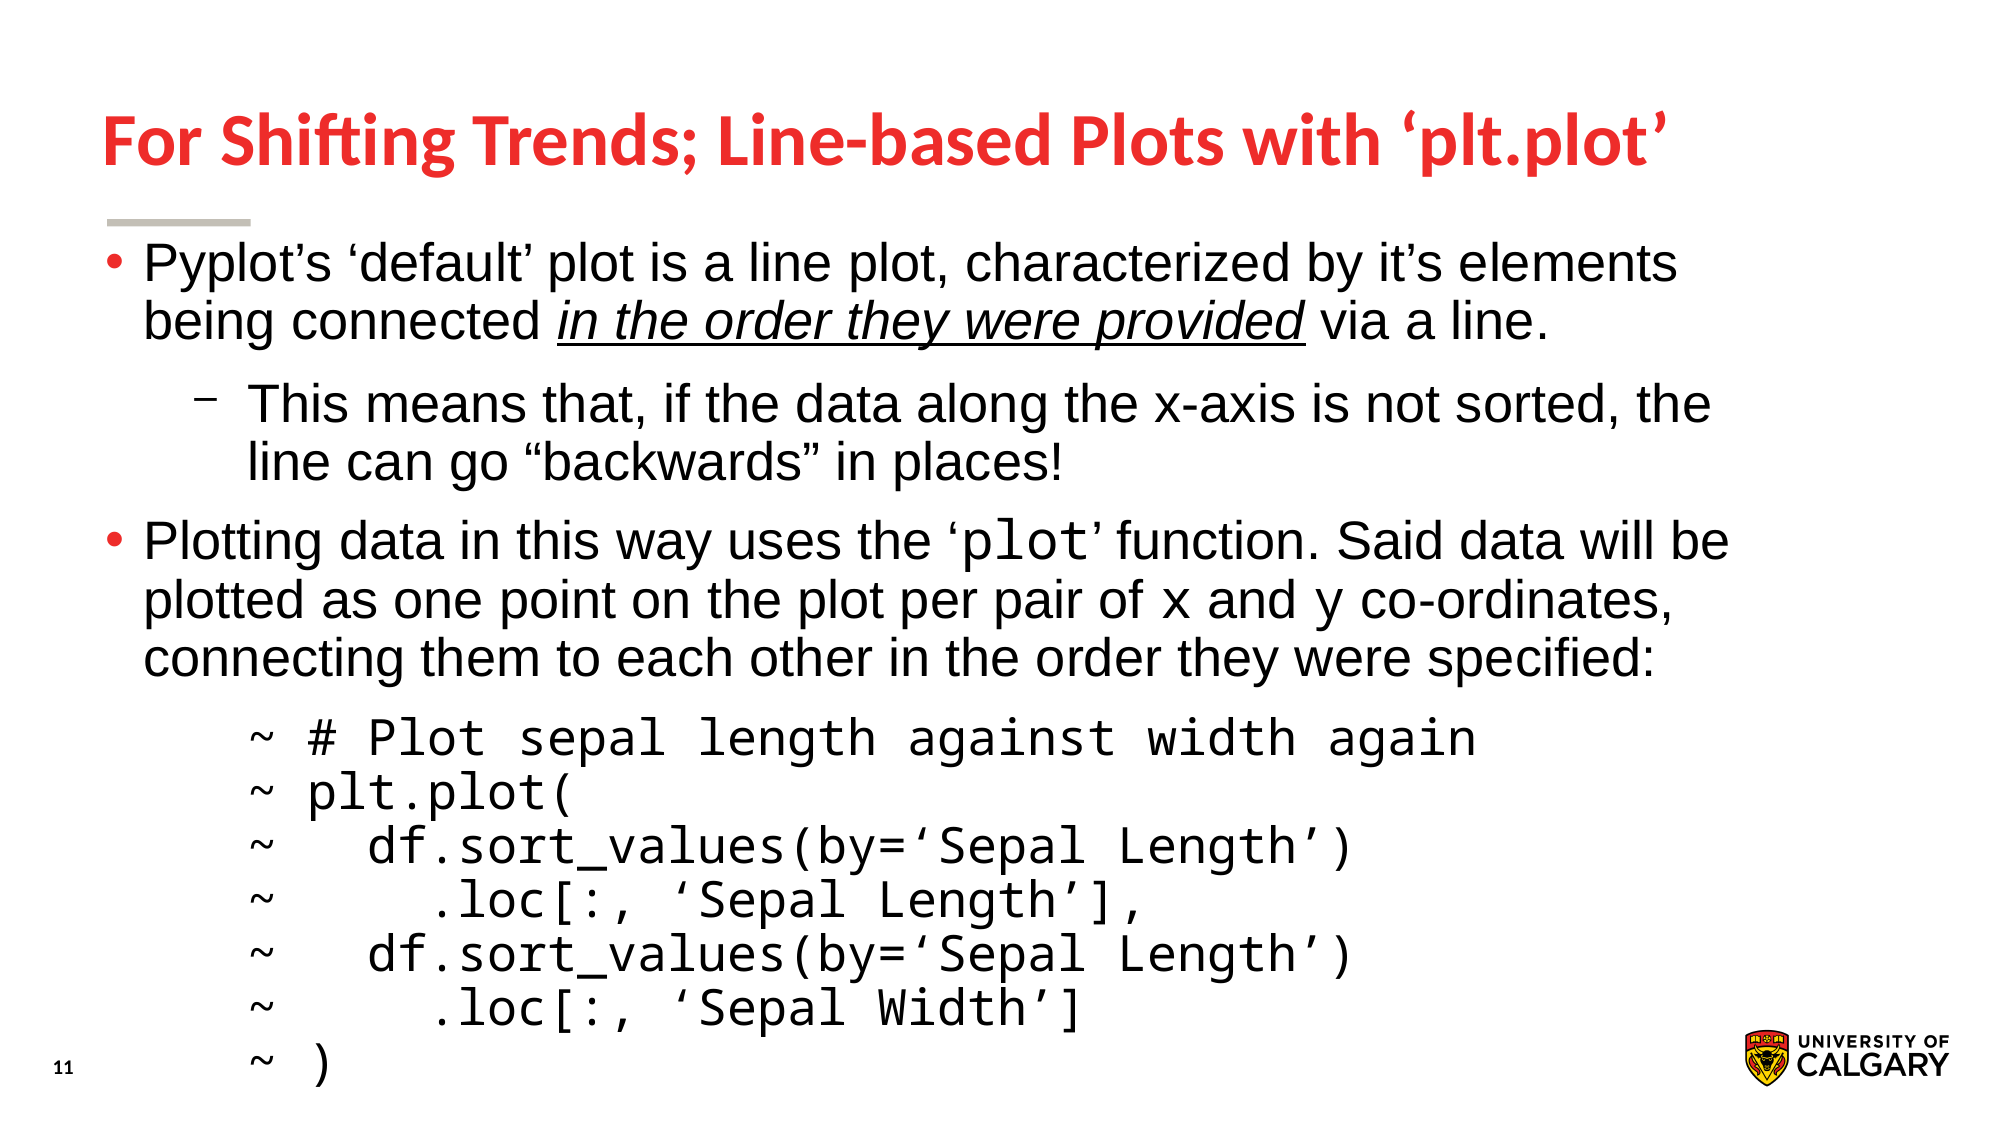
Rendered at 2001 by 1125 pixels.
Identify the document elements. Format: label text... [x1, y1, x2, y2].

title For Shifting Trends; Line-based Plots with ‘plt.plot’ [87, 60, 1774, 222]
list Pyplot’s ‘default’ plot is a line plot, characterized by it’s elements being connected in the order they were provided via a line. This means that, if the data along the x-axis is not sorted, the line can go “backwards” in places! Plotting data in this way uses the ‘plot’ function. Said data will be plotted as one point on the plot per pair of x and y co-ordinates, connecting them to each other in the order they were specified: ~ # Plot sepal length against width again ~ plt.plot( ~ df.sort_values(by=‘Sepal Length’) ~ .loc[:, ‘Sepal Length’], ~ df.sort_values(by=‘Sepal Length’) ~ .loc[:, ‘Sepal Width’] ~ ) [91, 227, 1774, 941]
picture [1722, 1012, 1972, 1099]
